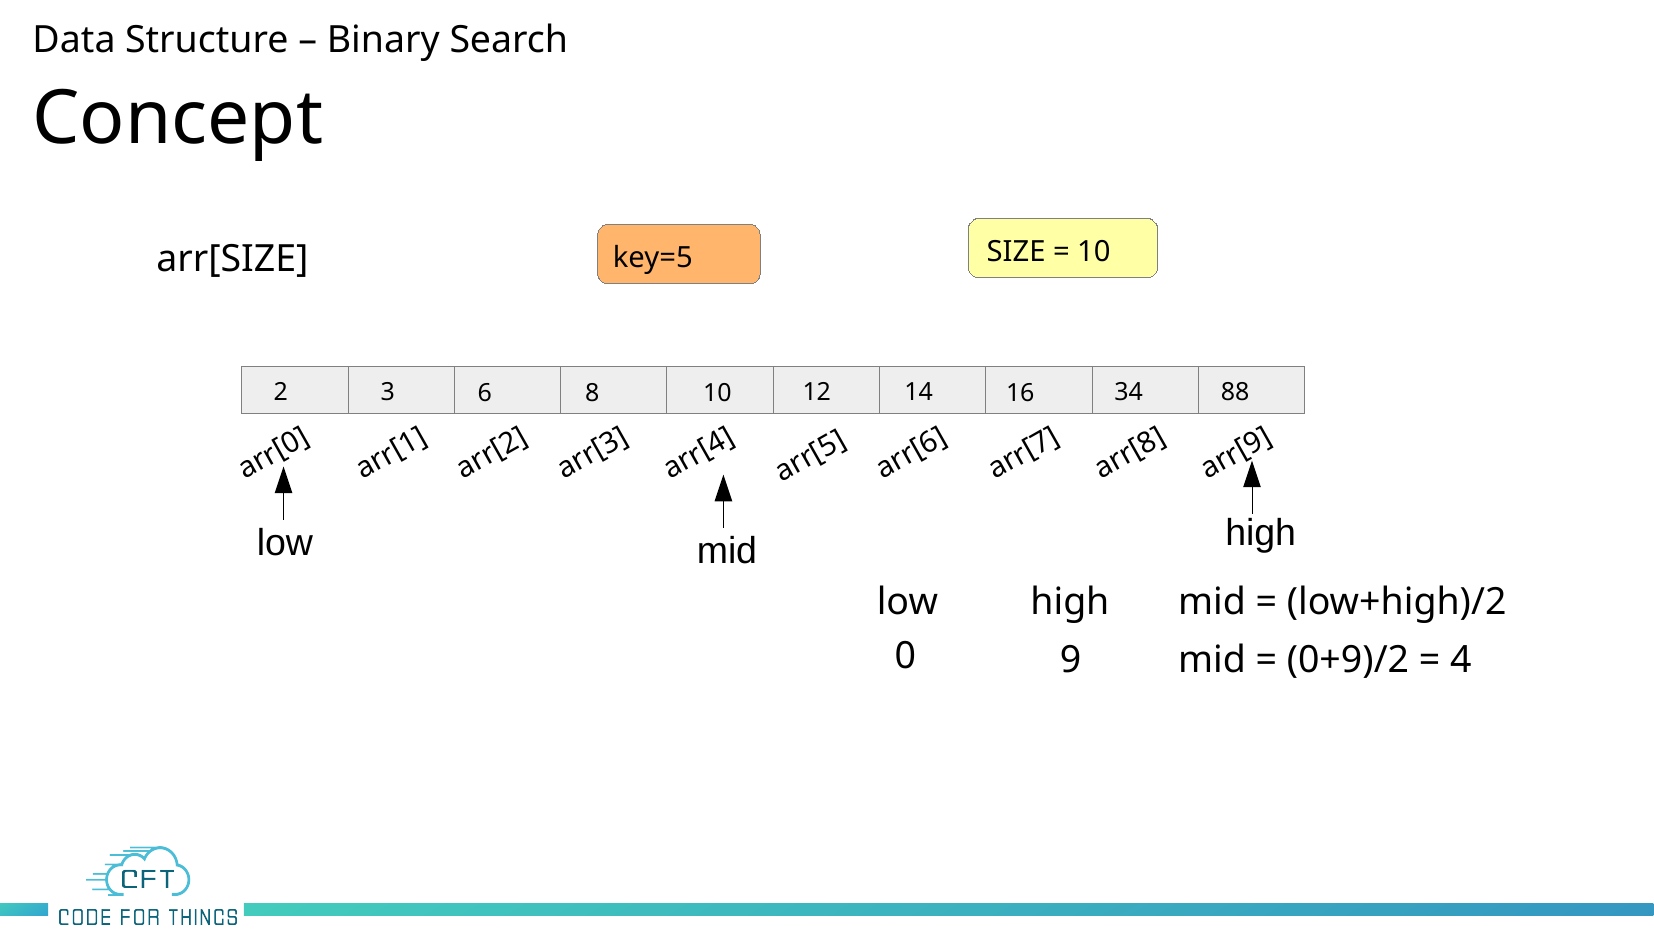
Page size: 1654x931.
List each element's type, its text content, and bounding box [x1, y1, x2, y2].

text_box 0 [879, 620, 934, 680]
text_box 10 [688, 367, 774, 412]
text_box arr[4] [641, 412, 780, 505]
text_box 8 [570, 367, 652, 412]
text_box low [242, 513, 328, 571]
text_box 3 [365, 366, 436, 411]
text_box high [1210, 504, 1311, 562]
text_box 12 [787, 366, 870, 411]
text_box [1088, 366, 1099, 414]
text_box [241, 366, 285, 414]
text_box arr[1] [330, 389, 467, 505]
text_box 6 [462, 367, 545, 412]
text_box key=5 [590, 229, 768, 284]
text_box [329, 366, 403, 414]
picture [59, 846, 237, 925]
text_box SIZE = 10 [971, 222, 1152, 272]
text_box arr[3] [531, 404, 673, 505]
text_box arr[6] [857, 404, 992, 505]
text_box [599, 224, 759, 229]
text_box mid = (low+high)/2 [1163, 566, 1563, 625]
text_box 34 [1099, 366, 1181, 418]
text_box 2 [258, 366, 329, 411]
title Data Structure – Binary Search Concept [32, 12, 1184, 166]
text_box arr[SIZE] [141, 224, 355, 291]
text_box 9 [1045, 625, 1099, 684]
text_box arr[2] [430, 393, 567, 505]
text_box arr[0] [212, 397, 353, 505]
text_box arr[9] [1175, 390, 1317, 505]
text_box [1288, 366, 1305, 414]
text_box [1181, 366, 1206, 414]
text_box mid [682, 521, 772, 579]
text_box [971, 366, 991, 414]
text_box arr[8] [1072, 389, 1207, 505]
text_box 88 [1206, 366, 1288, 418]
text_box arr[5] [750, 407, 891, 508]
text_box 16 [991, 366, 1088, 418]
text_box low [862, 566, 957, 626]
text_box arr[7] [964, 412, 1104, 505]
text_box [968, 218, 1158, 278]
text_box high [1015, 566, 1128, 626]
text_box [436, 366, 828, 414]
text_box 14 [889, 366, 971, 418]
text_box mid = (0+9)/2 = 4 [1163, 625, 1654, 686]
text_box [870, 366, 889, 414]
